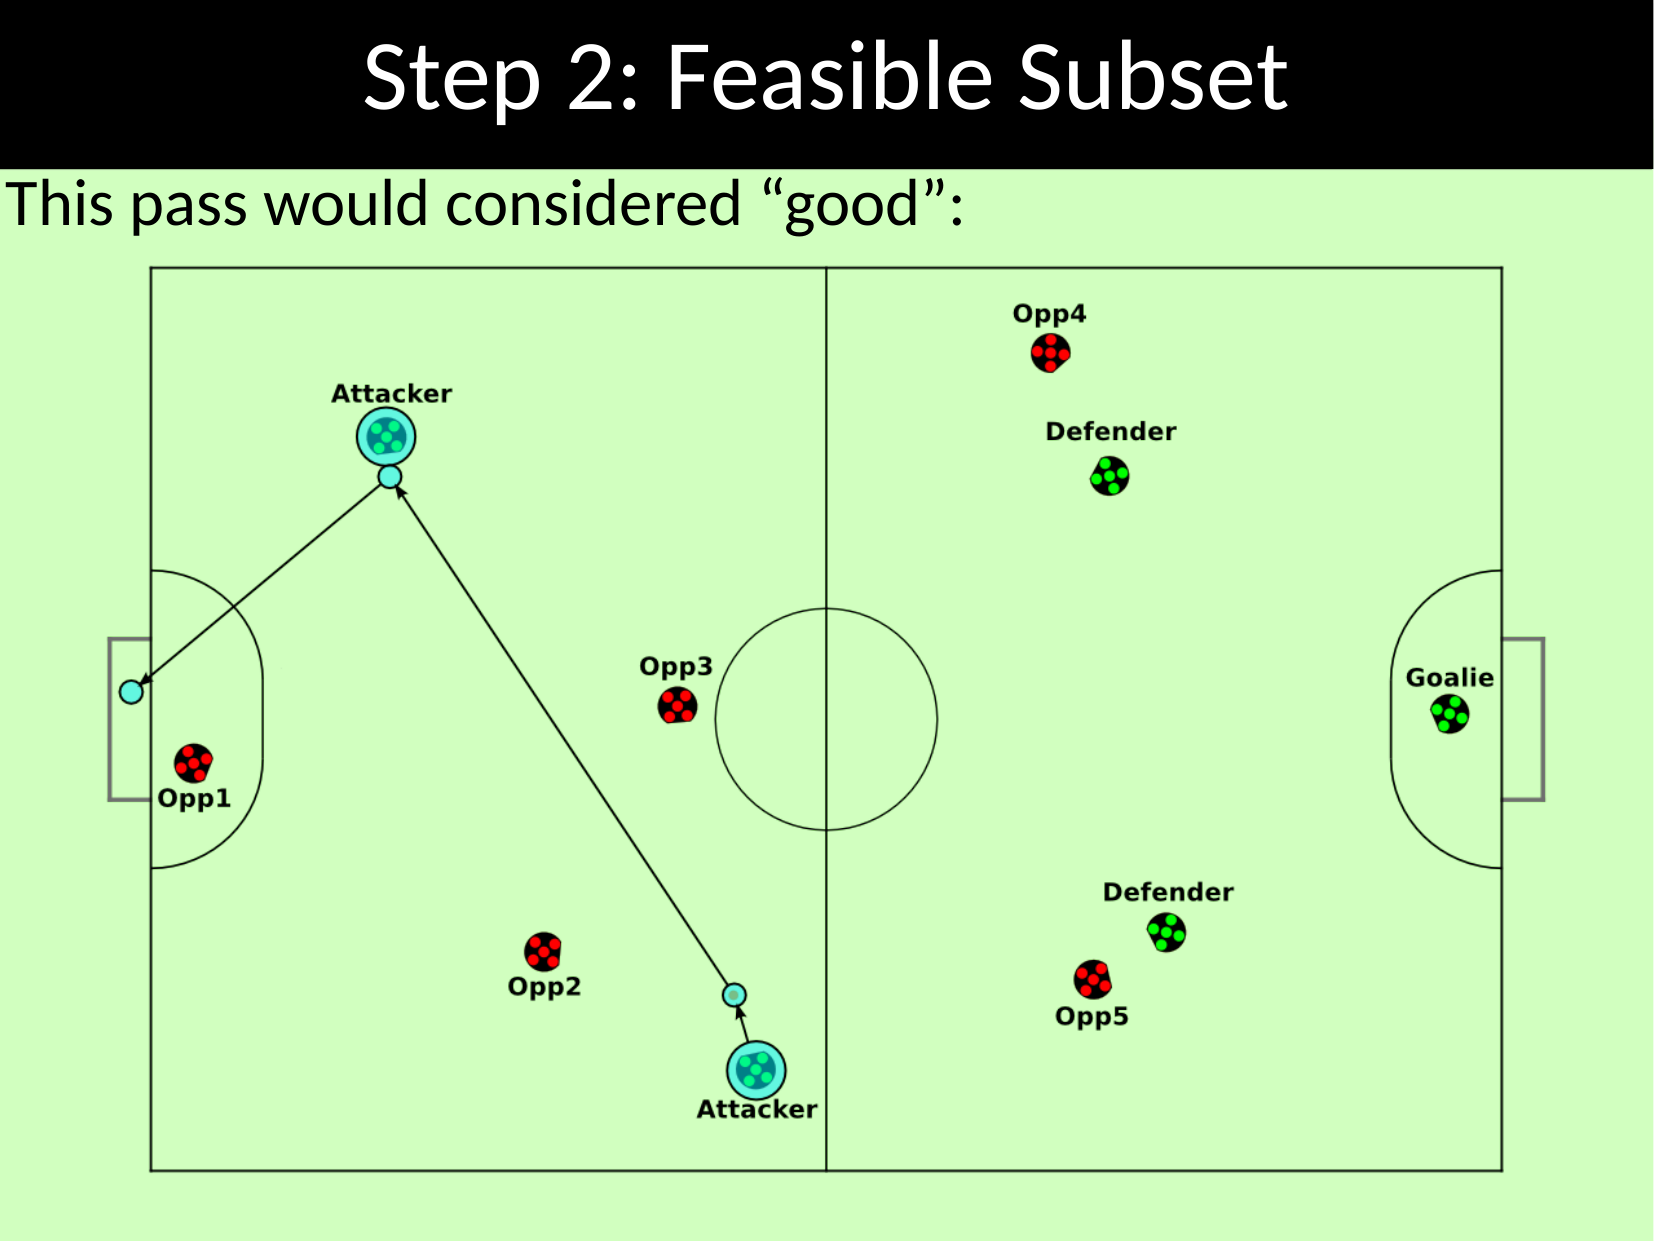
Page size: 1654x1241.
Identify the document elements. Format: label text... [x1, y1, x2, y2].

title Step 2: Feasible Subset [0, 0, 1654, 169]
list This pass would considered “good”: [5, 175, 1654, 289]
picture [0, 169, 1654, 1241]
